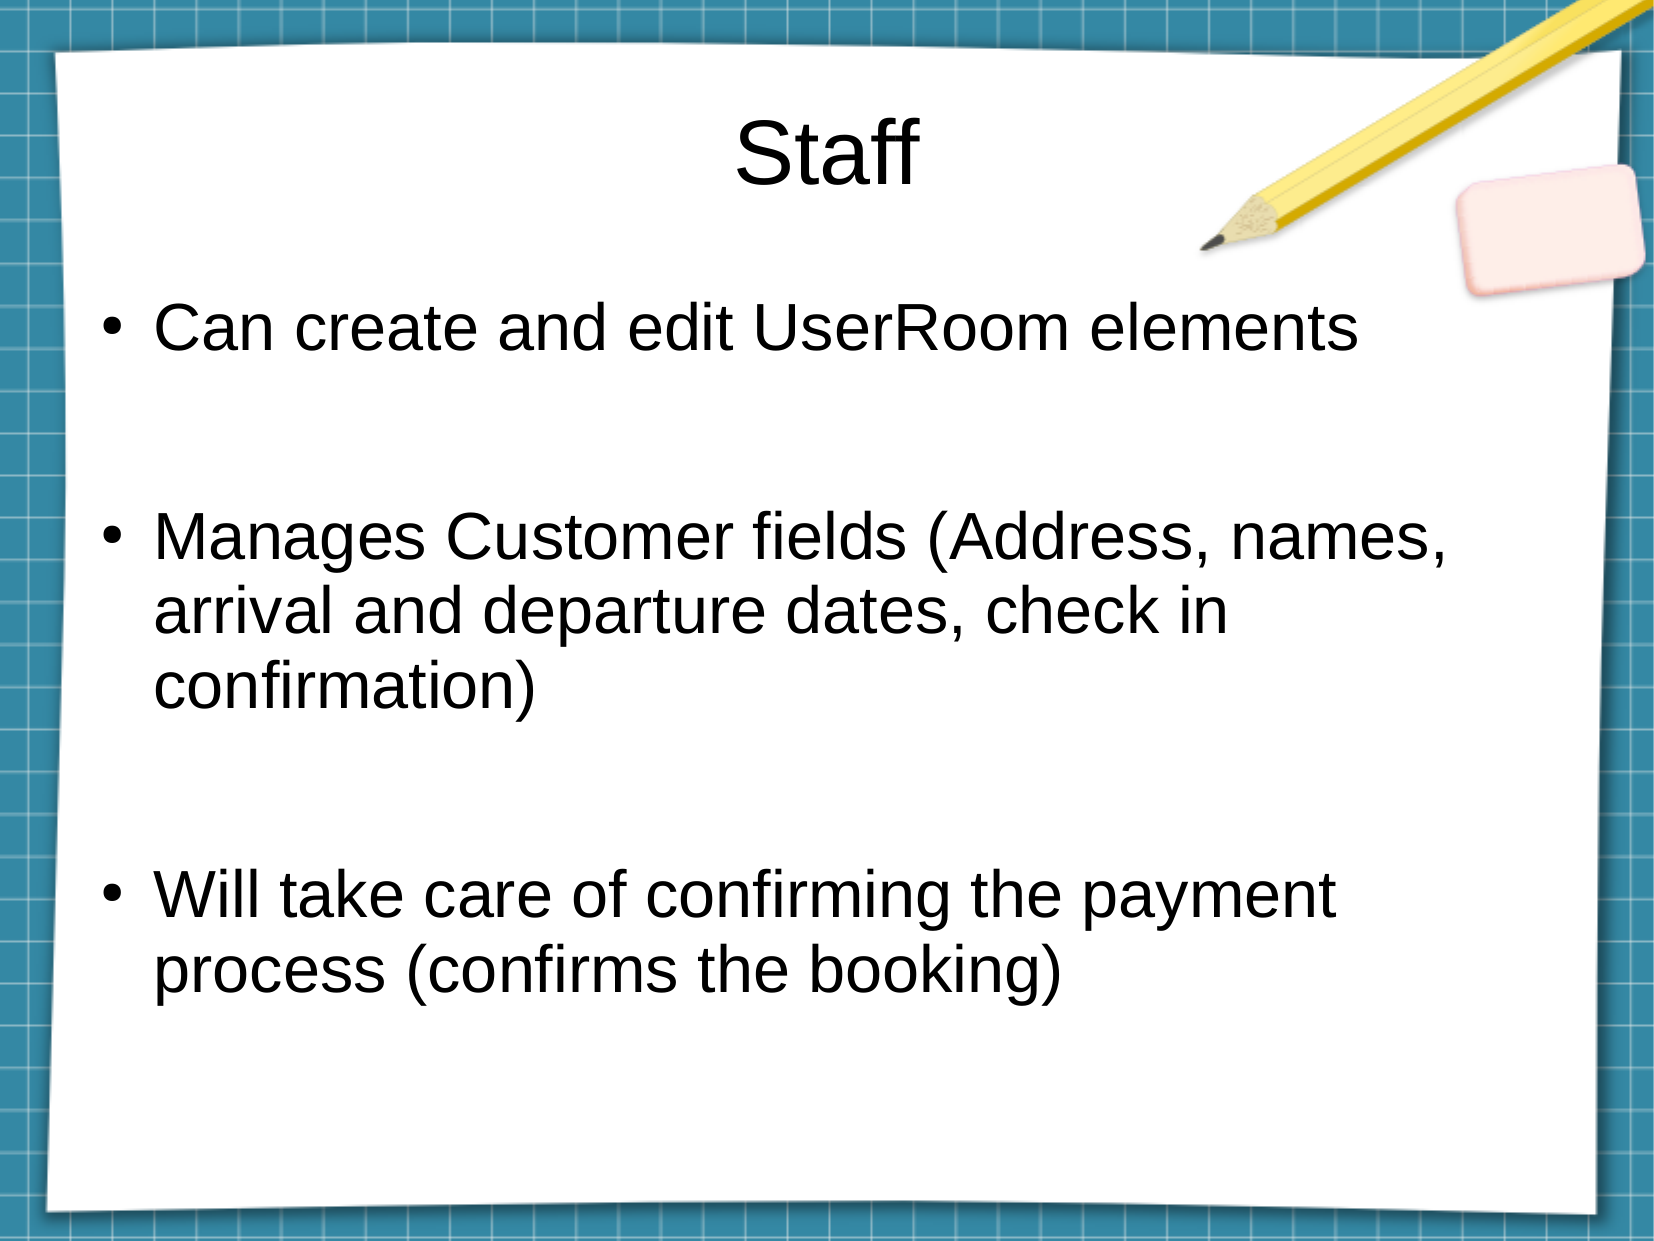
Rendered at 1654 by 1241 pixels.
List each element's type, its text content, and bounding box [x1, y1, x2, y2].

list Can create and edit UserRoom elements Manages Customer fields (Address, names, arrival and departure dates, check in confirmation) Will take care of confirming the payment process (confirms the booking) [82, 290, 1571, 1010]
title Staff [82, 49, 1571, 257]
picture [0, 0, 1654, 1241]
